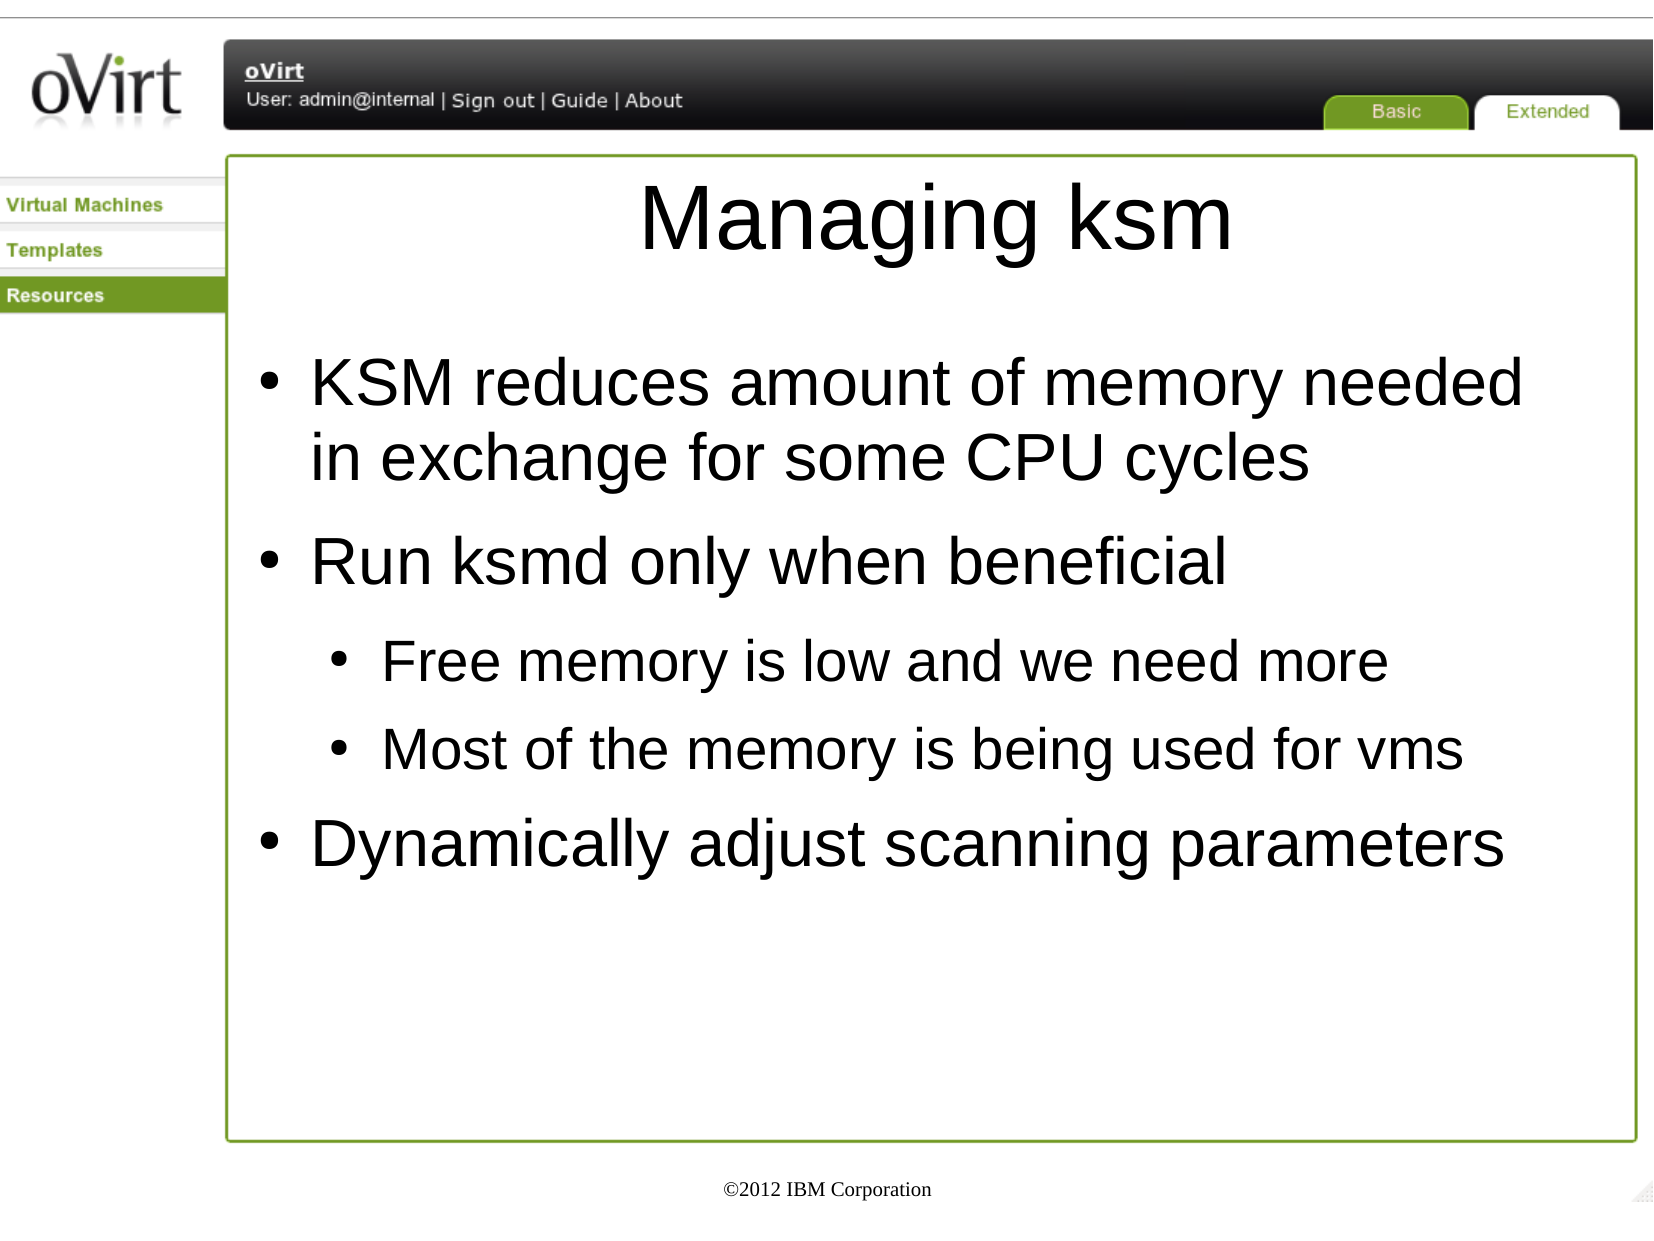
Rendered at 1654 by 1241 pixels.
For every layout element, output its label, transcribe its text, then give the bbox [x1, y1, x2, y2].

list KSM reduces amount of memory needed in exchange for some CPU cycles Run ksmd only when beneficial Free memory is low and we need more Most of the memory is being used for vms Dynamically adjust scanning parameters [240, 345, 1571, 1133]
picture [0, 17, 1653, 1202]
title Managing ksm [240, 114, 1636, 322]
